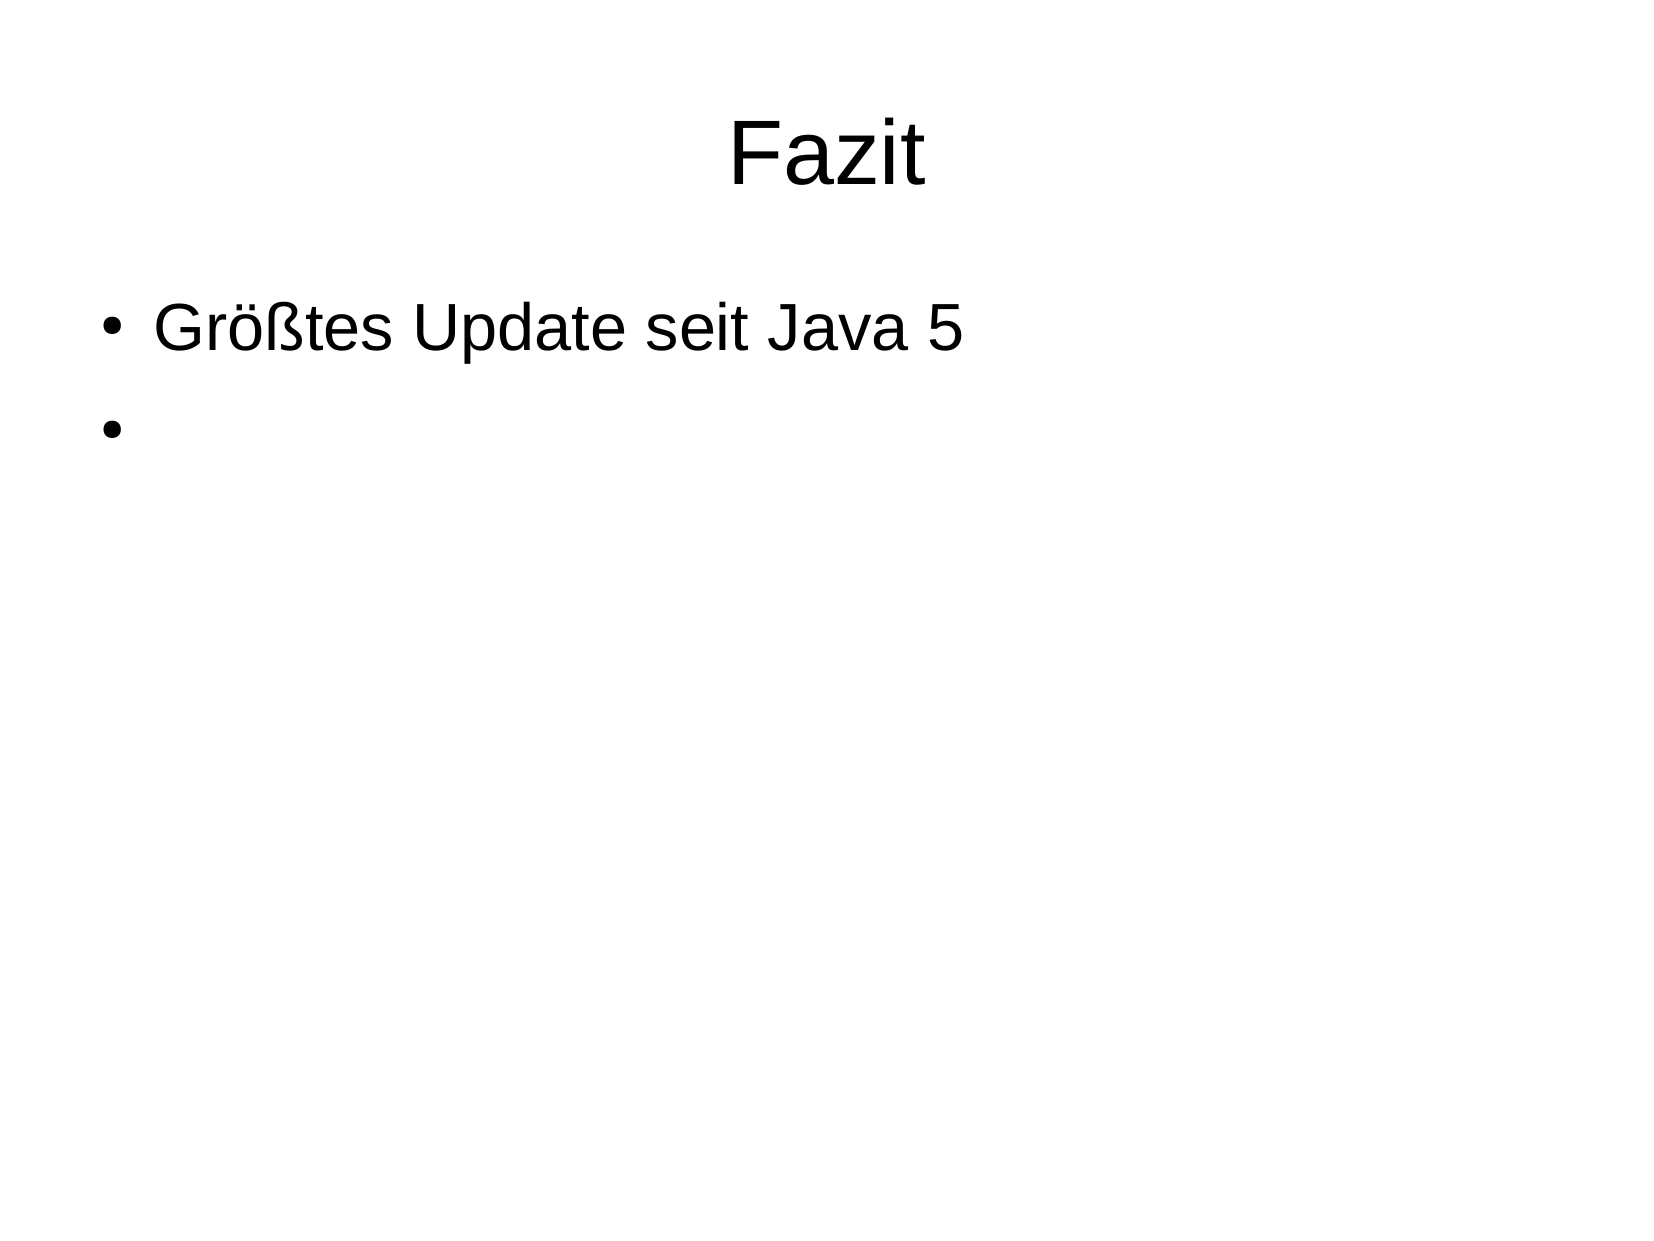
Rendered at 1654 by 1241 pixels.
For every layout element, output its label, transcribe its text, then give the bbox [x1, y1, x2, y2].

title Fazit [82, 49, 1571, 257]
list Größtes Update seit Java 5 [82, 290, 1538, 1010]
